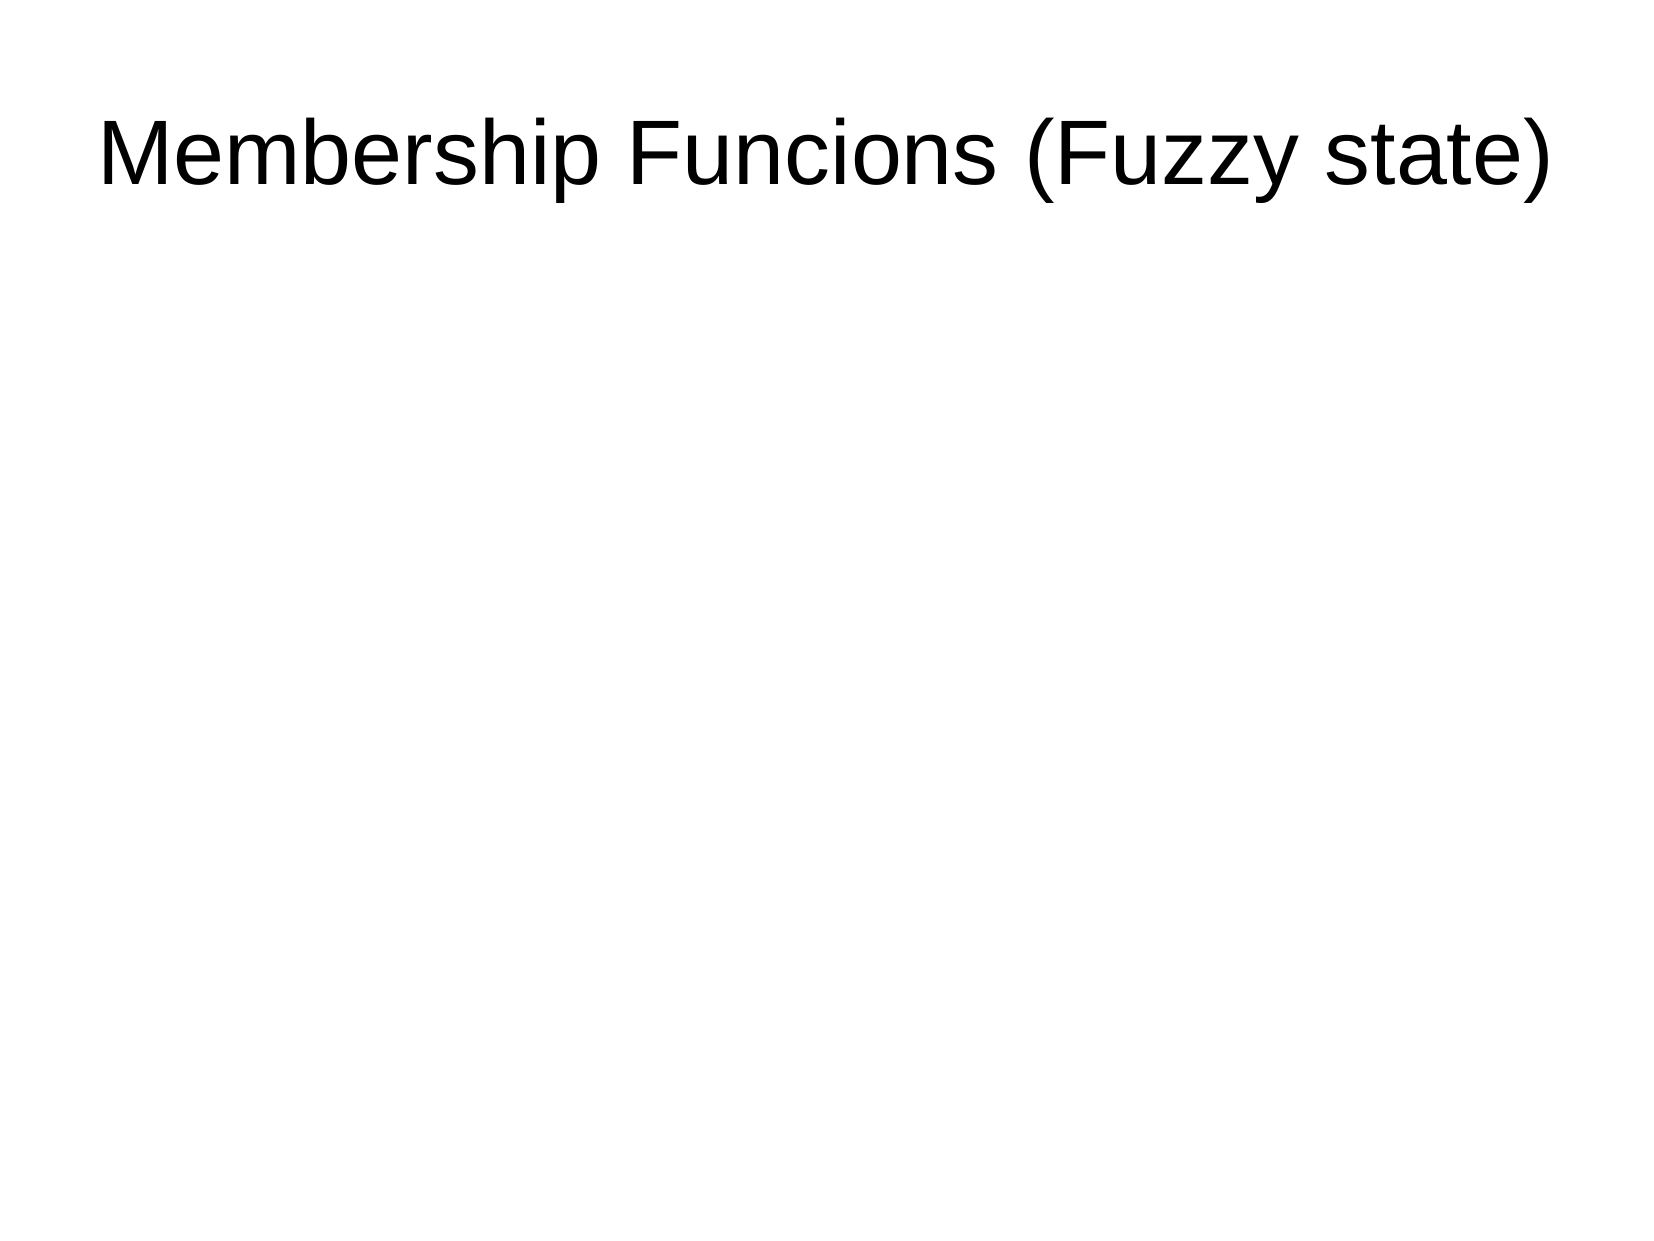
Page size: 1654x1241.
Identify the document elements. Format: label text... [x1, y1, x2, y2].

title Membership Funcions (Fuzzy state) [82, 49, 1571, 257]
